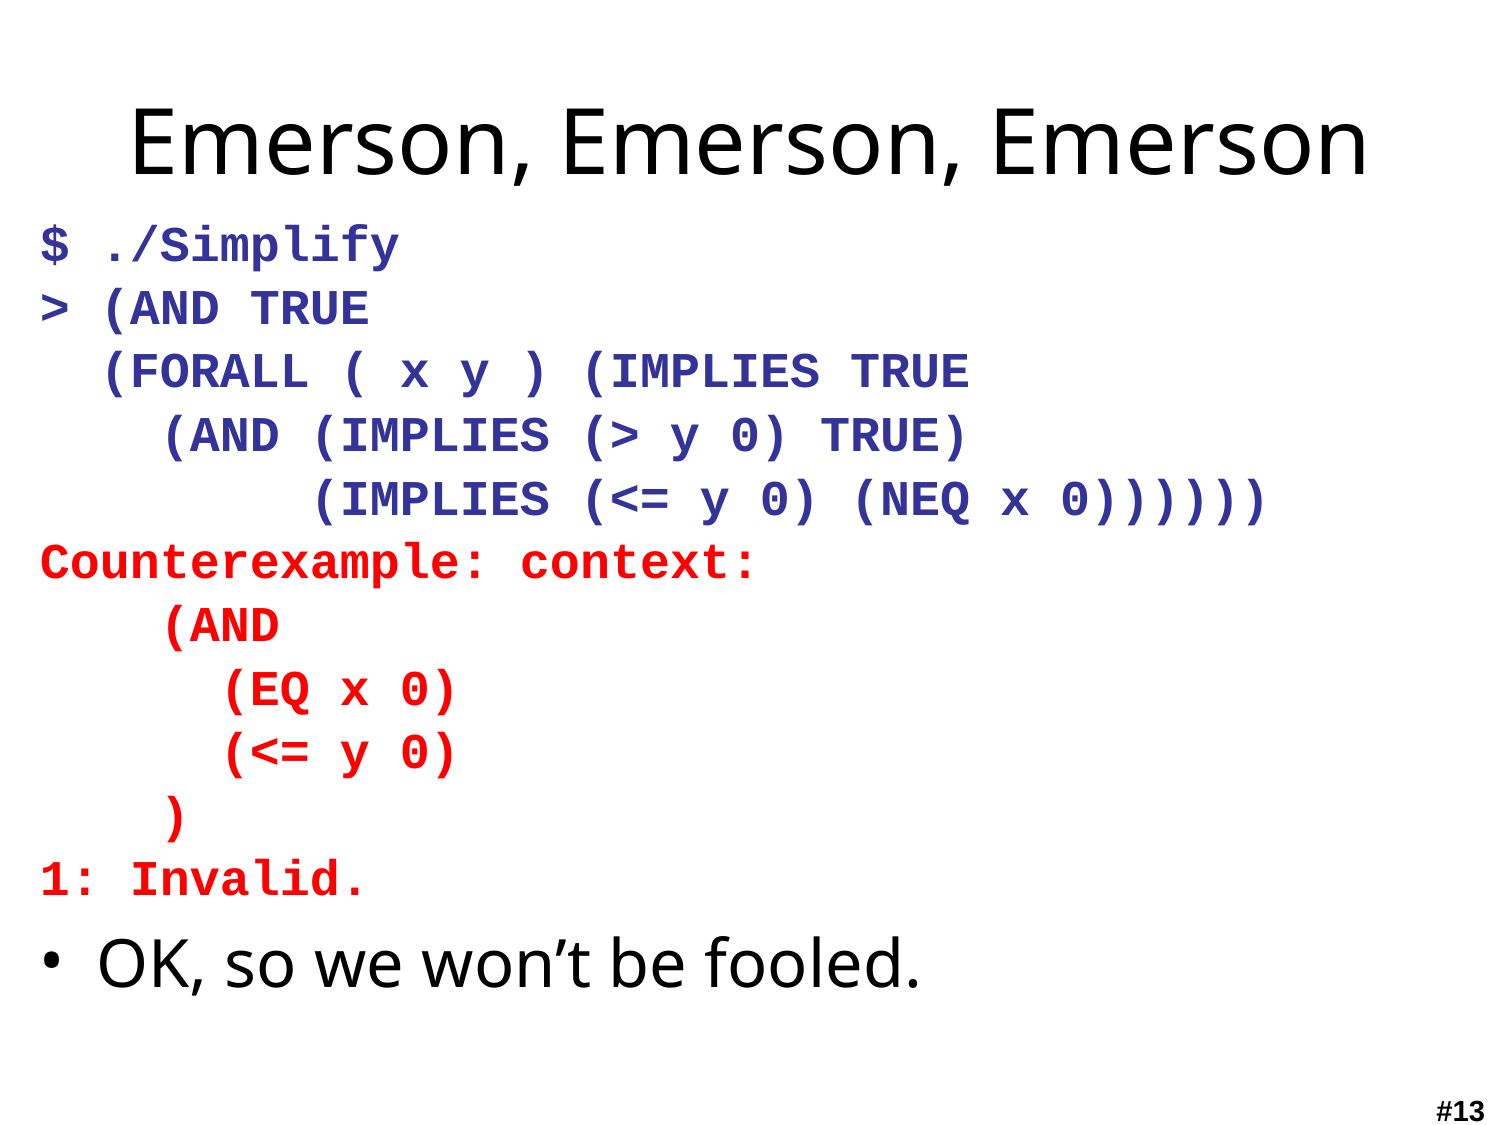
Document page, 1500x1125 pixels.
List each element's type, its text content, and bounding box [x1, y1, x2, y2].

title Emerson, Emerson, Emerson [24, 45, 1476, 212]
list $ ./Simplify > (AND TRUE (FORALL ( x y ) (IMPLIES TRUE (AND (IMPLIES (> y 0) TRUE) (IMPLIES (<= y 0) (NEQ x 0)))))) Counterexample: context: (AND (EQ x 0) (<= y 0) ) 1: Invalid. OK, so we won’t be fooled. [24, 212, 1476, 1051]
